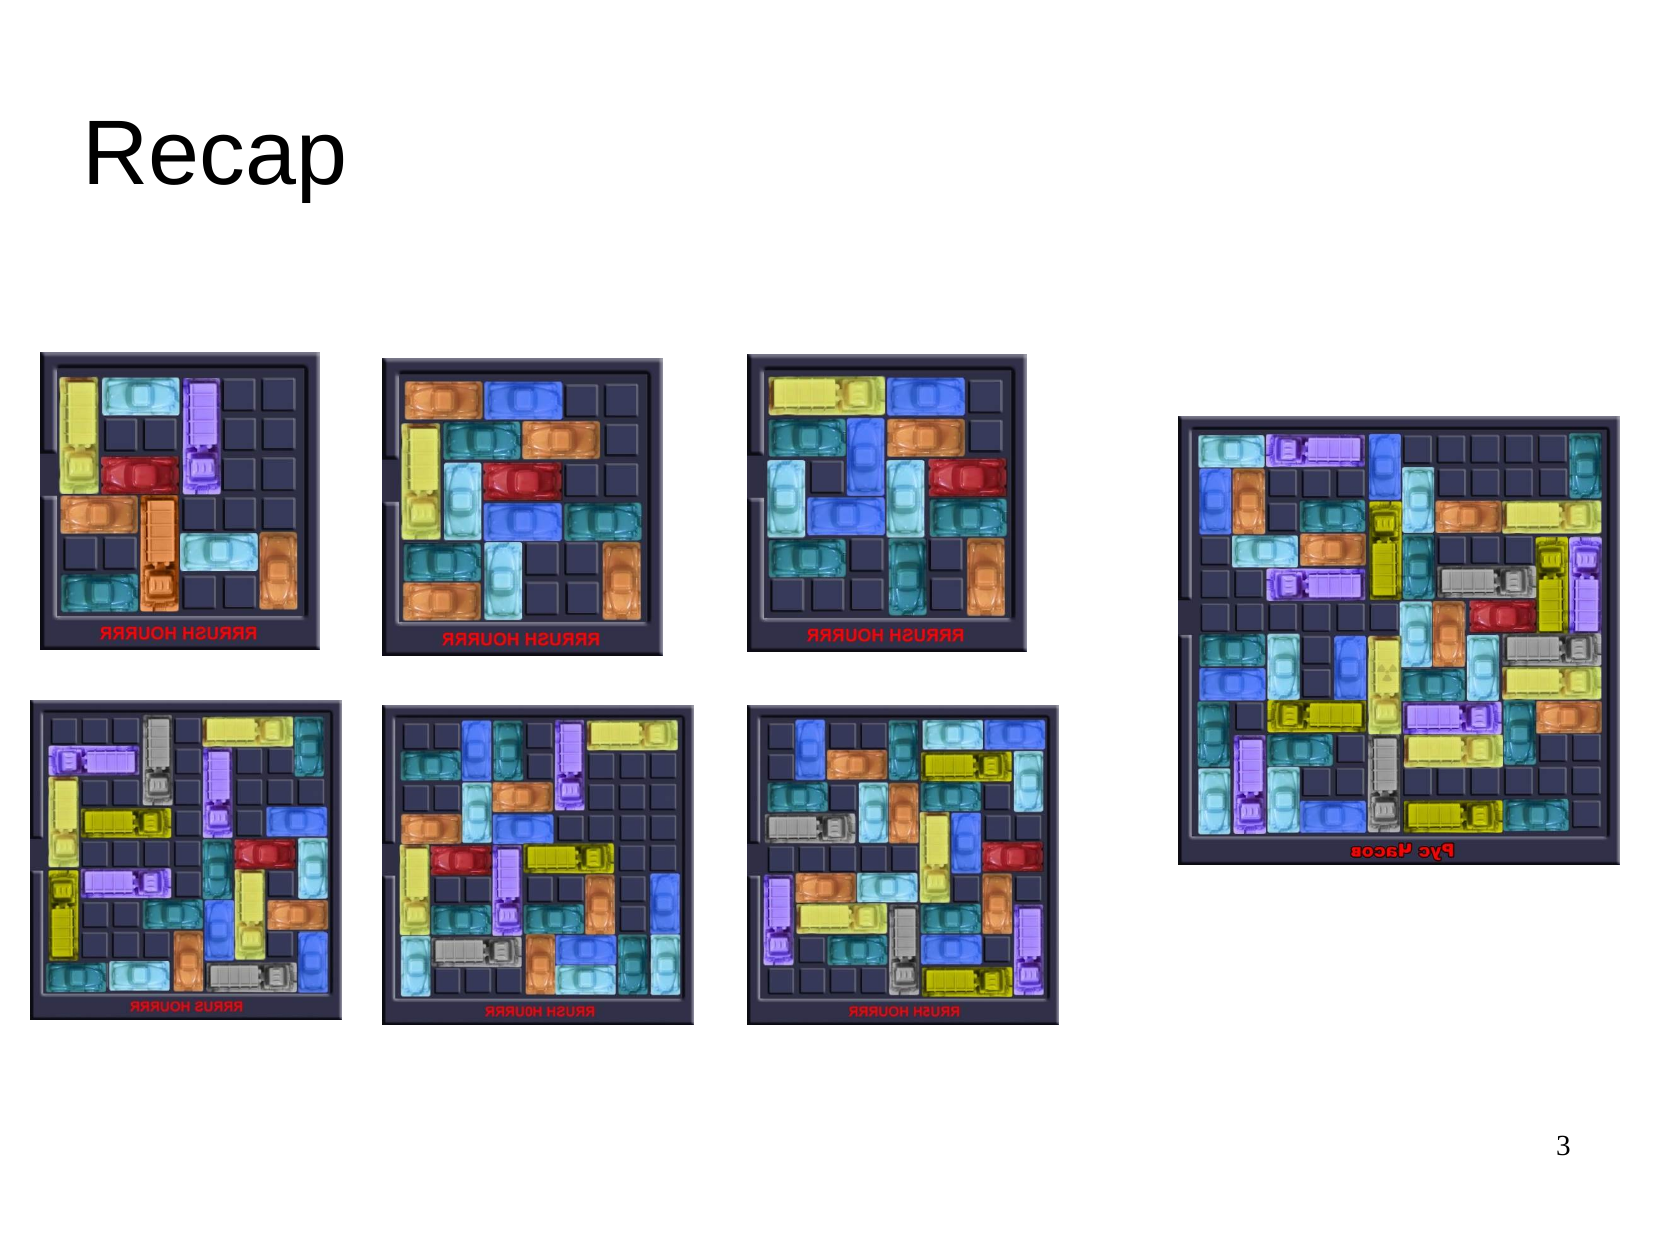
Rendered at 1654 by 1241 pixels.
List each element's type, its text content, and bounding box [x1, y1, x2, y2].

picture [40, 352, 320, 650]
title Recap [82, 49, 1571, 257]
picture [30, 700, 342, 1020]
picture [382, 358, 663, 656]
picture [747, 354, 1027, 652]
picture [1178, 416, 1620, 865]
picture [382, 705, 694, 1025]
picture [747, 705, 1059, 1025]
